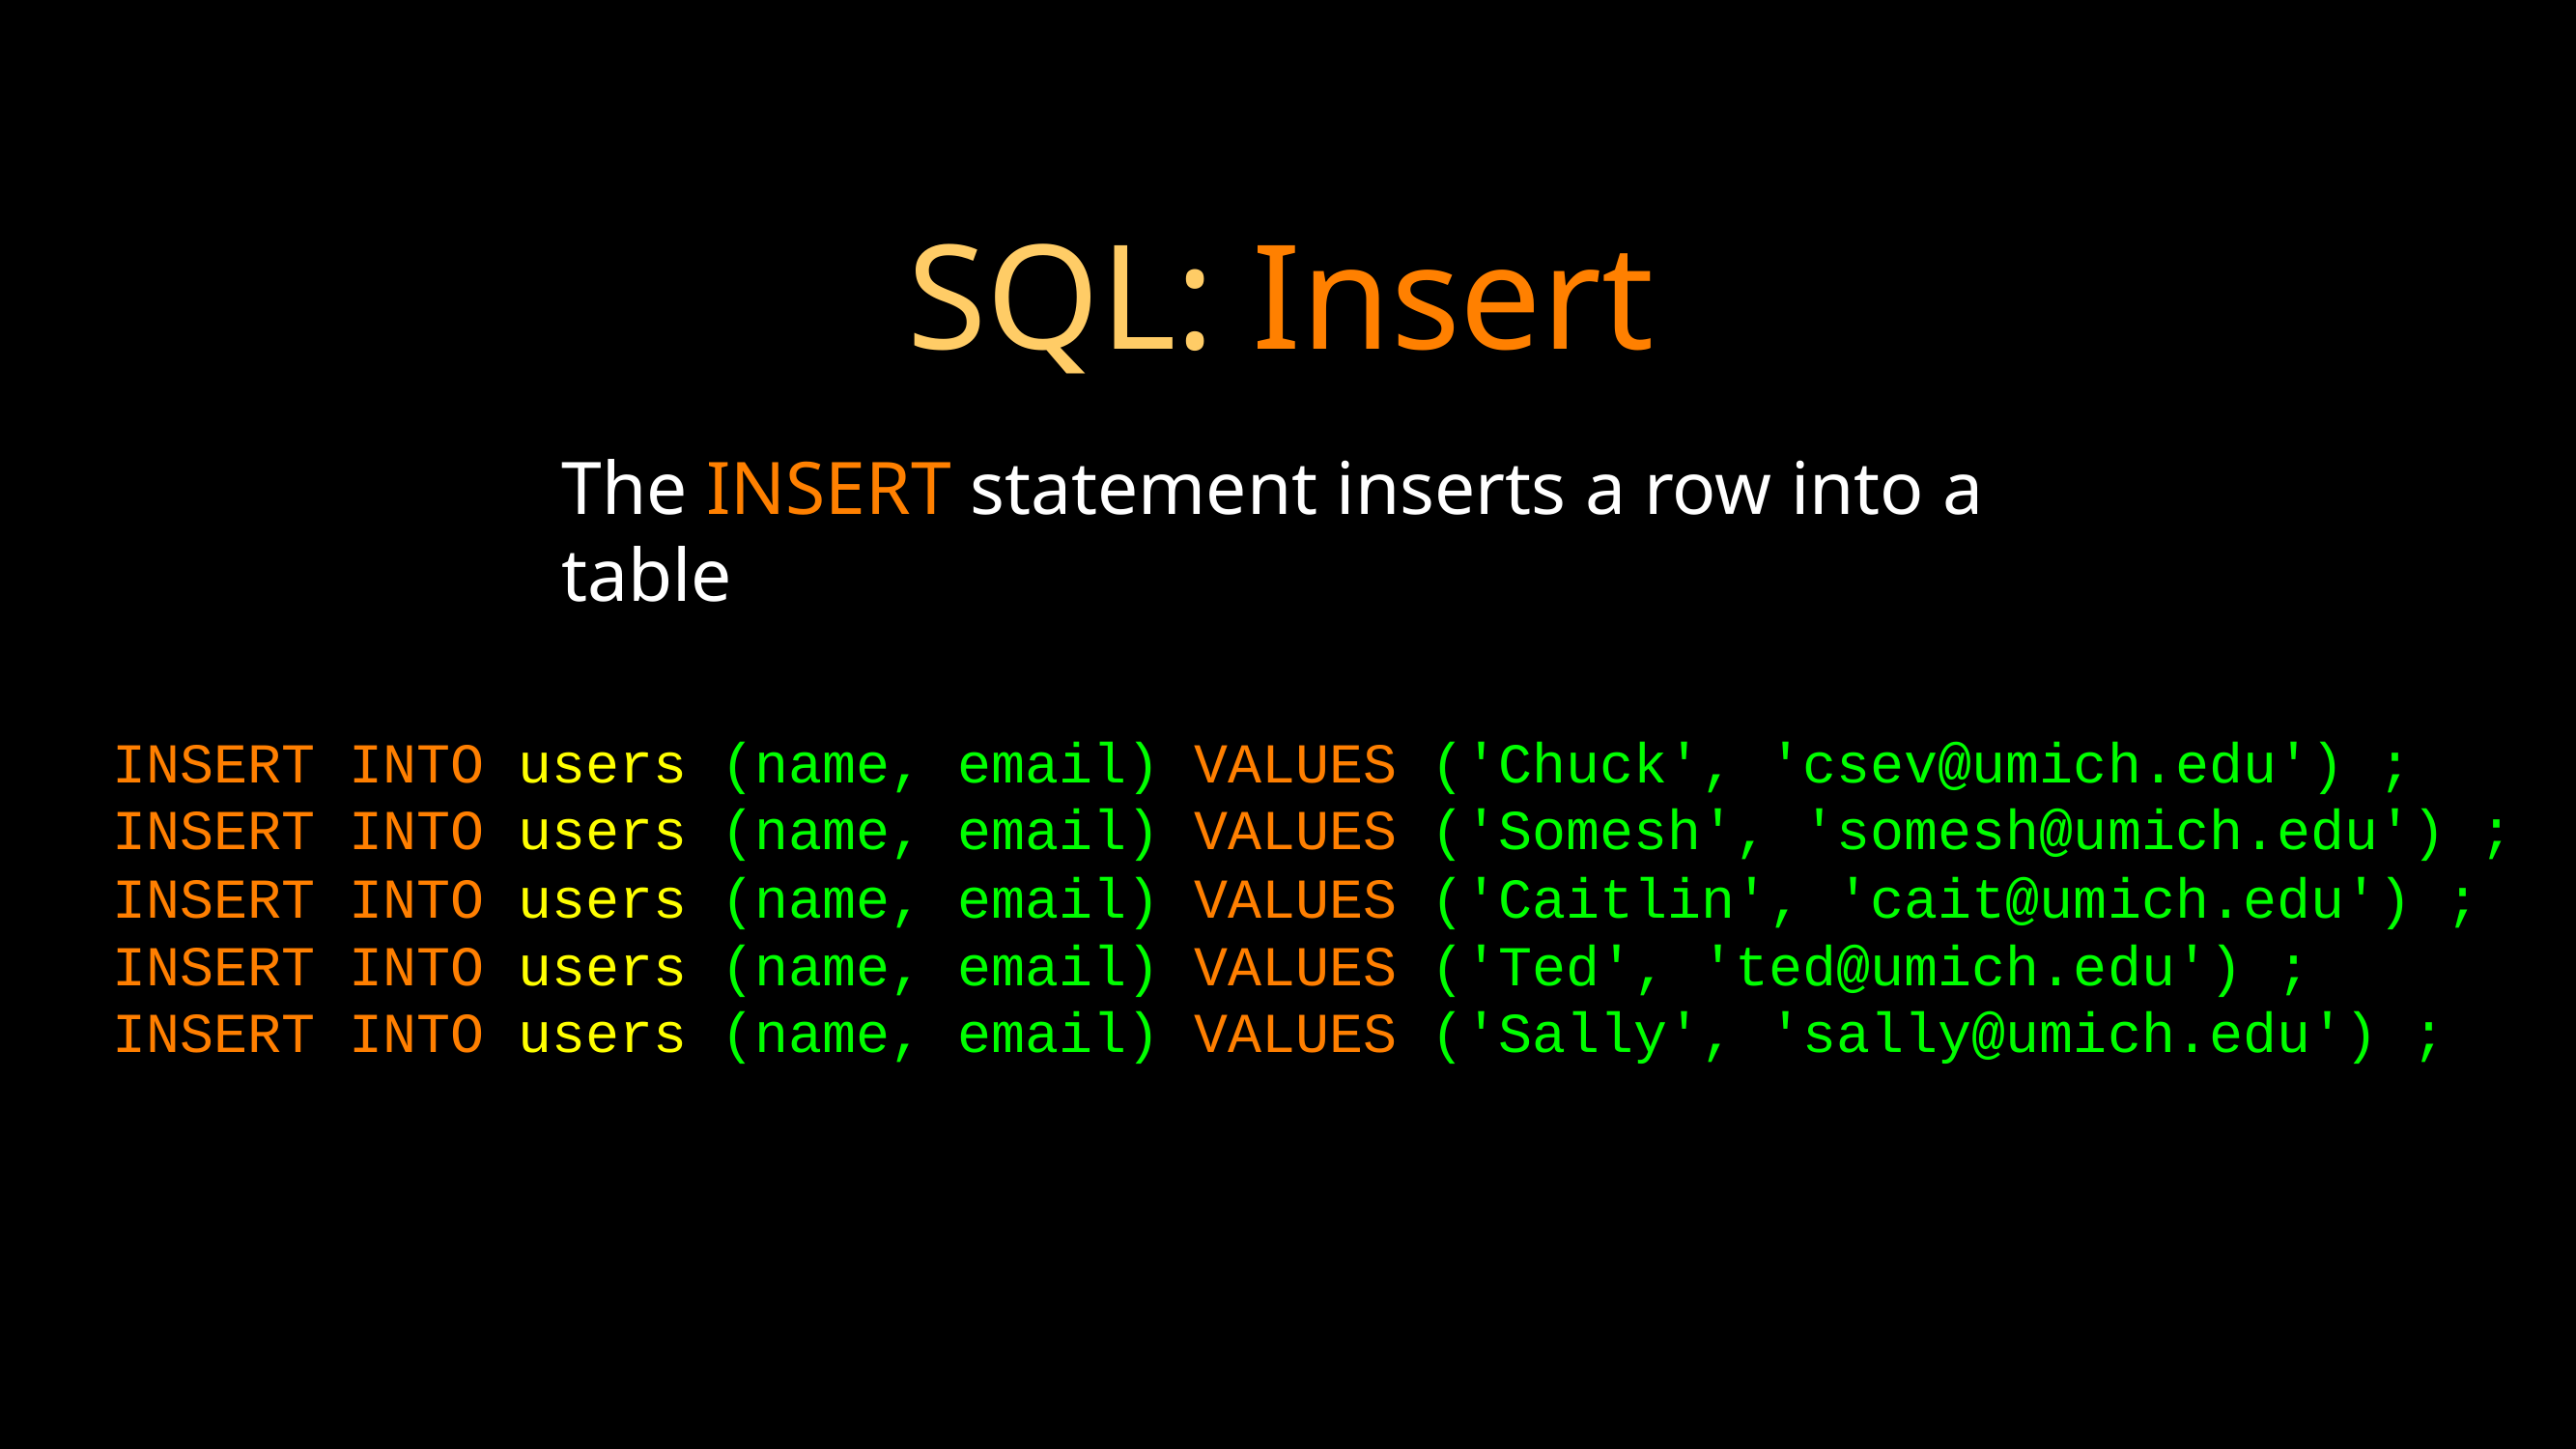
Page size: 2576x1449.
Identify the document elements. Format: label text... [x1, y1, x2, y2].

title SQL: Insert [177, 108, 2386, 473]
list The INSERT statement inserts a row into a table [521, 420, 2013, 639]
text_box INSERT INTO users (name, email) VALUES ('Chuck', 'csev@umich.edu') ; INSERT INTO users (name, email) VALUES ('Somesh', 'somesh@umich.edu') ; INSERT INTO users (name, email) VALUES ('Caitlin', 'cait@umich.edu') ; INSERT INTO users (name, email) VALUES ('Ted', 'ted@umich.edu') ; INSERT INTO users (name, email) VALUES ('Sally', 'sally@umich.edu') ; [112, 725, 2513, 1065]
